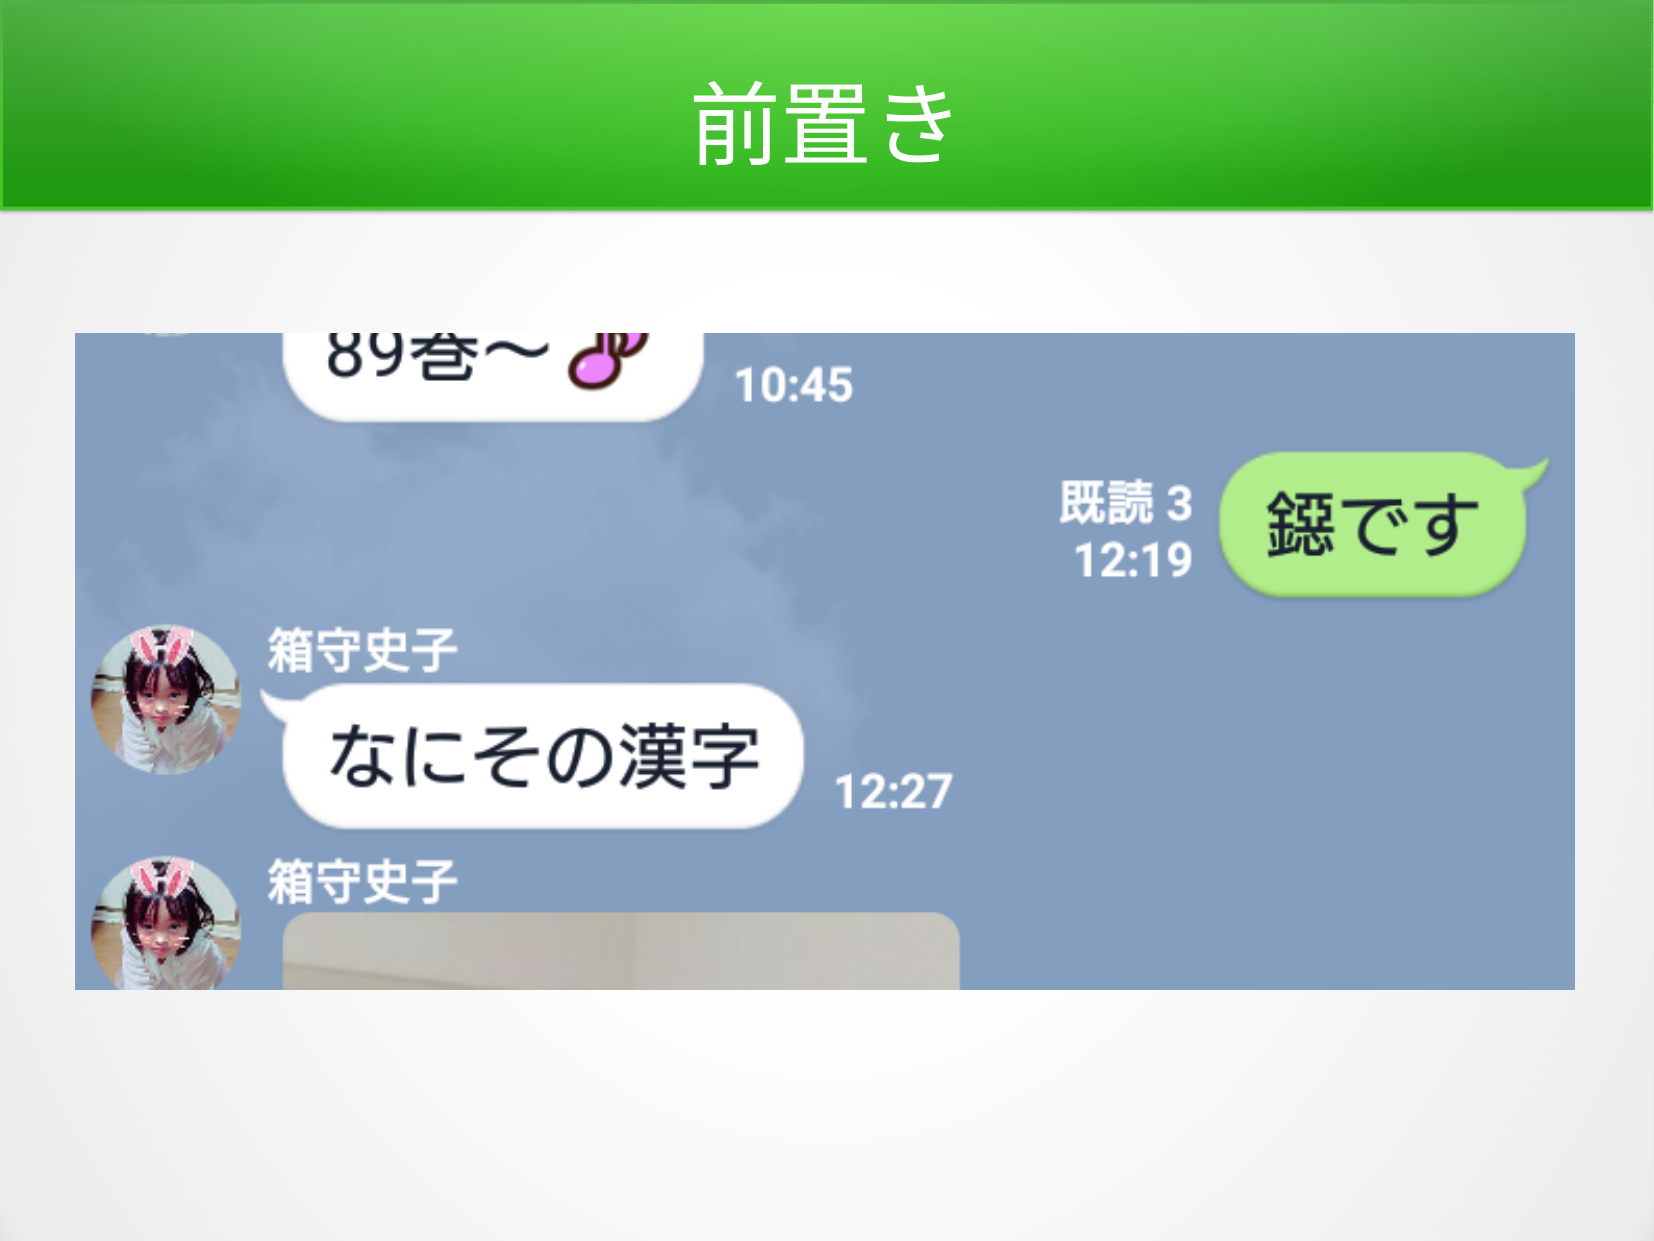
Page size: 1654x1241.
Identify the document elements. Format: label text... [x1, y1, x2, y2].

picture [75, 333, 1575, 991]
title 前置き [82, 47, 1571, 189]
